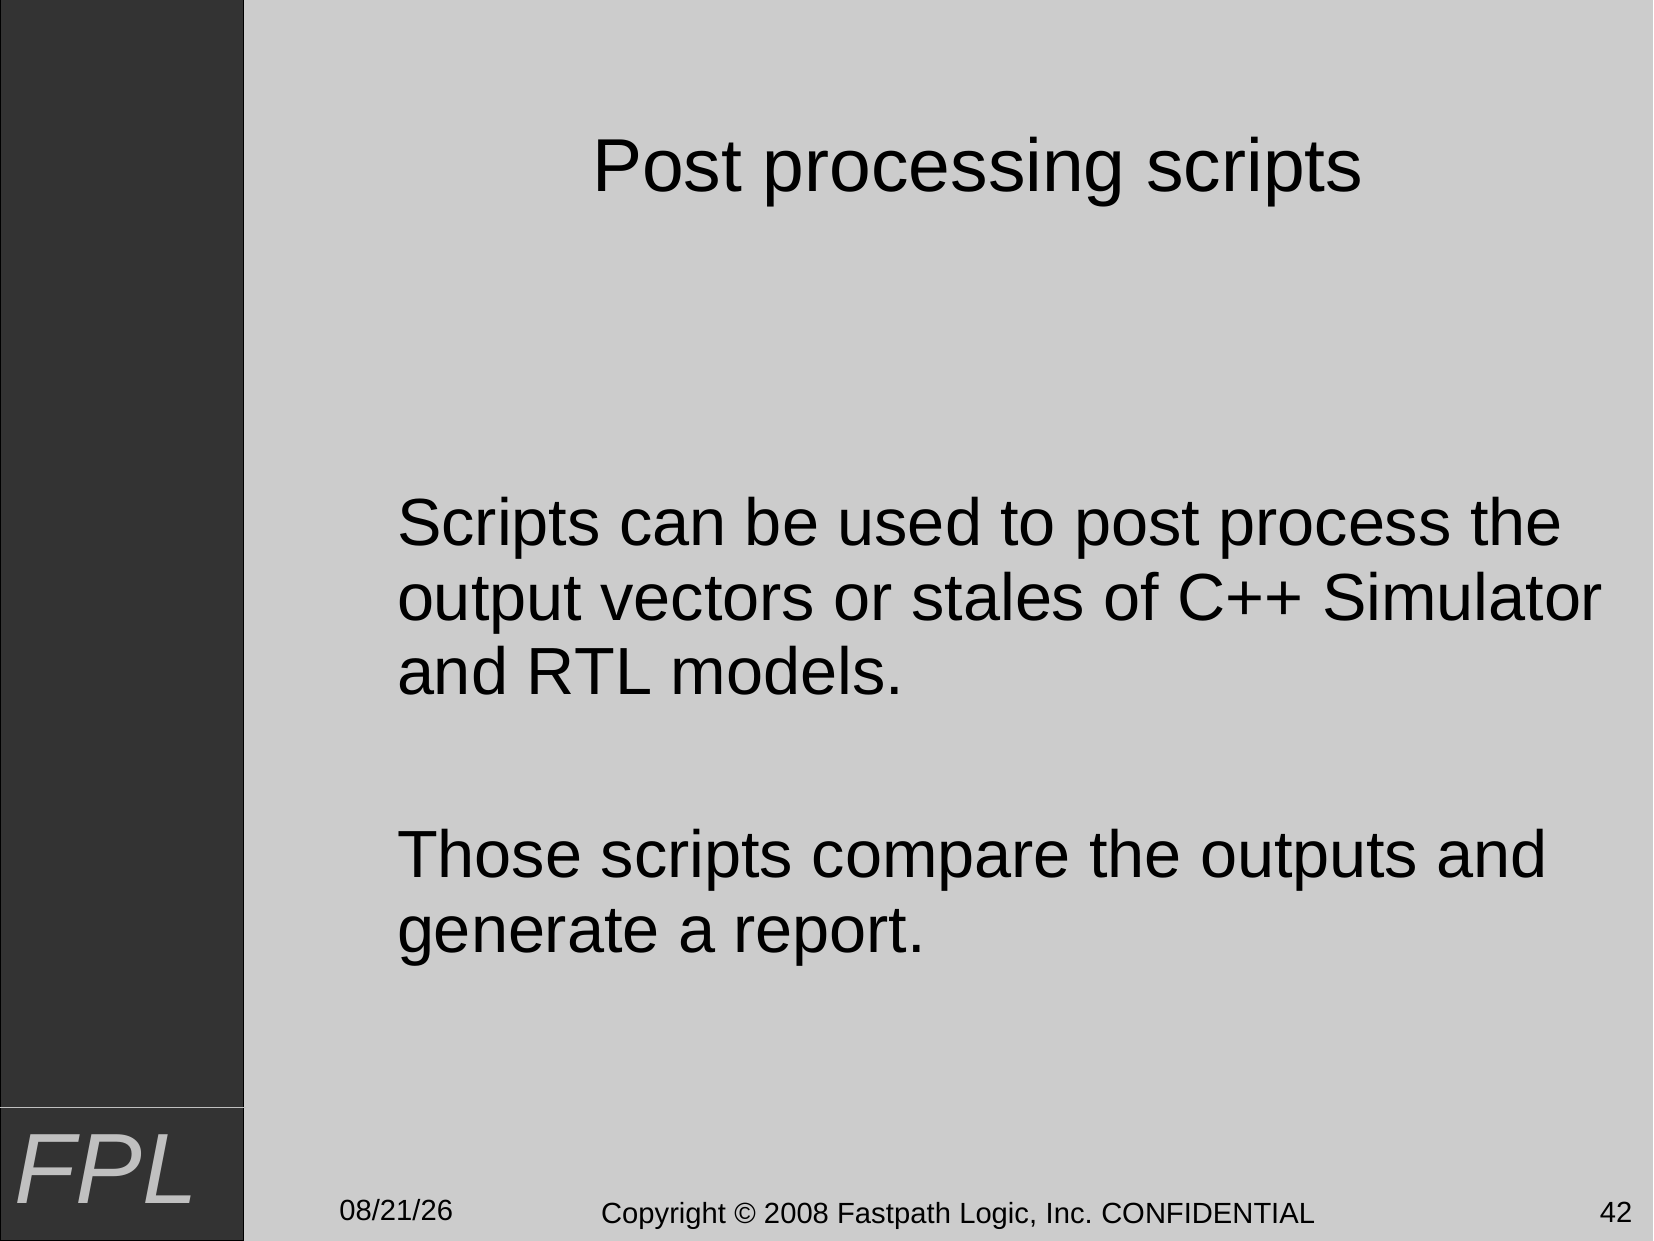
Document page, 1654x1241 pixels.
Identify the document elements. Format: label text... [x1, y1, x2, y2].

title Post processing scripts [426, 57, 1529, 272]
subtitle Scripts can be used to post process the output vectors or stales of C++ Simulator and RTL models. Those scripts compare the outputs and generate a report. [322, 272, 1634, 1179]
